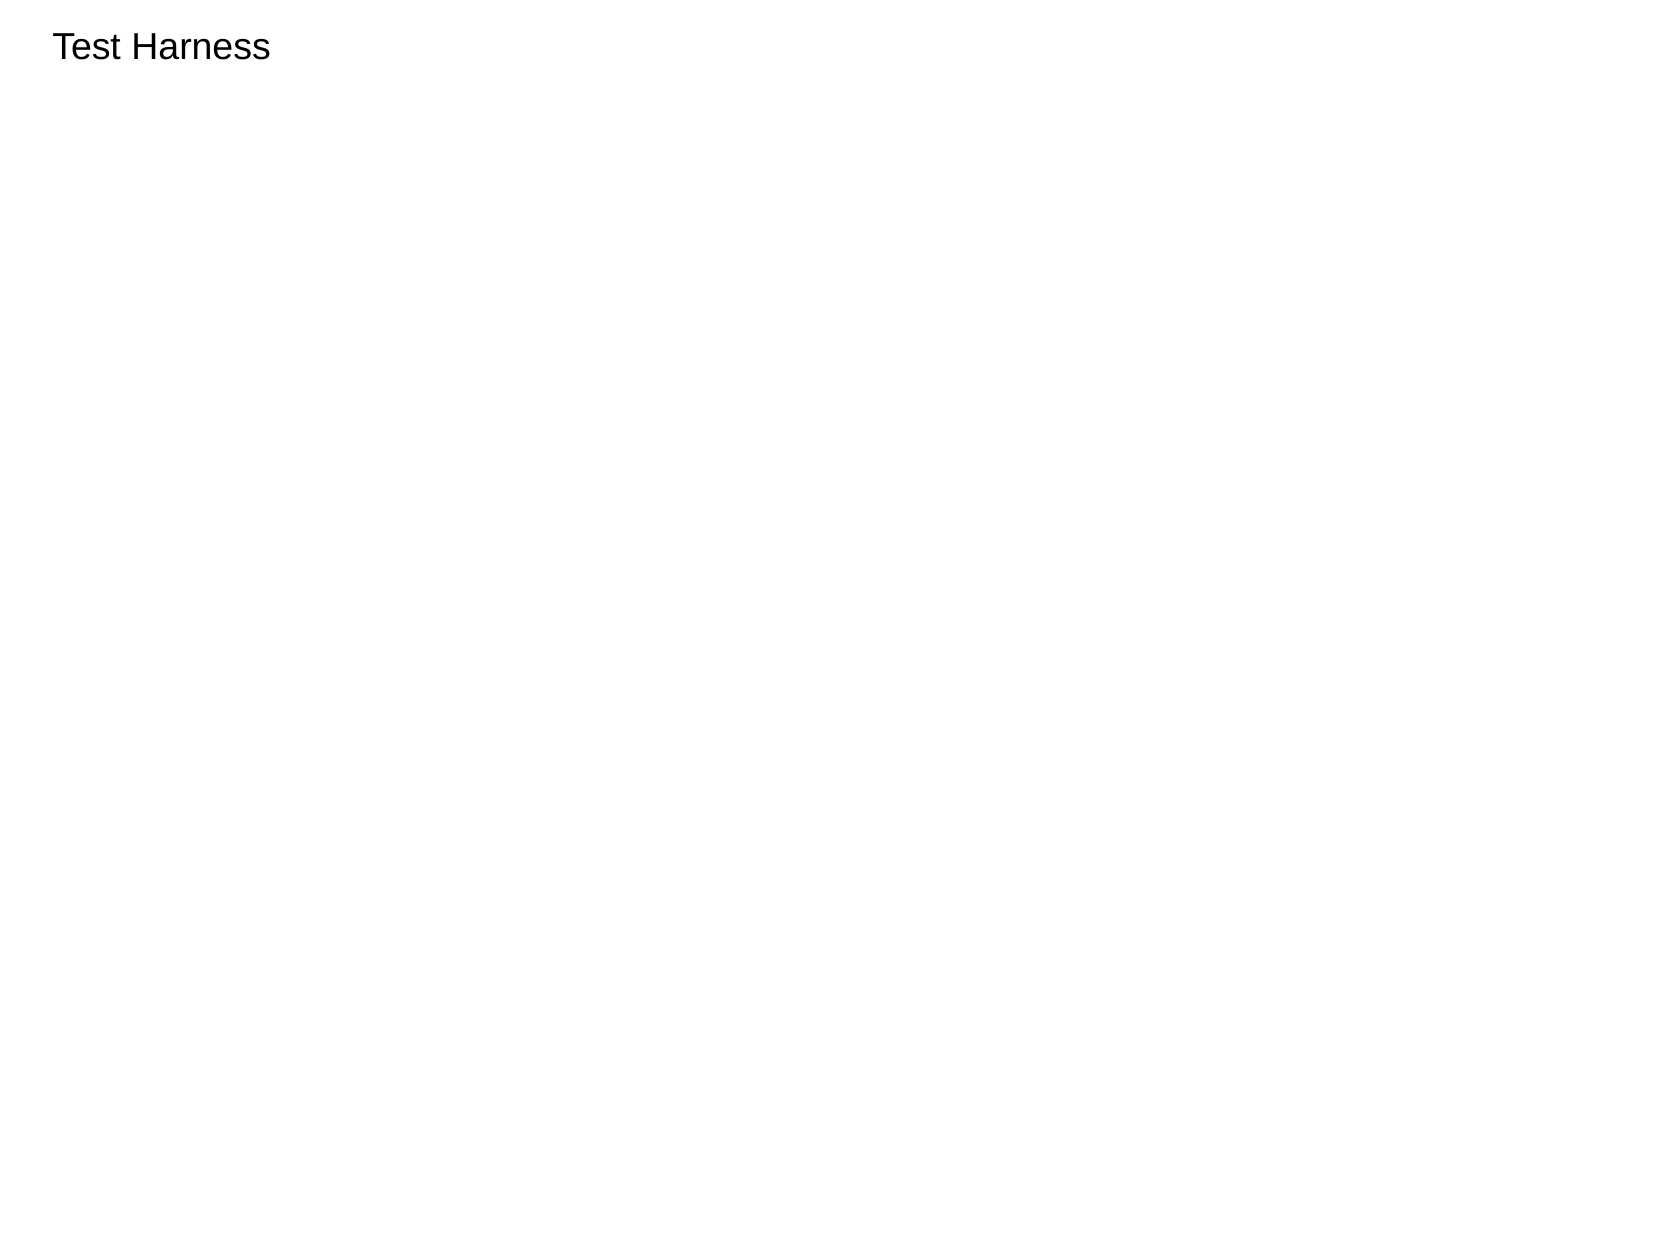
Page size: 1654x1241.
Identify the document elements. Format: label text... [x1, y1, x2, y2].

text_box Test Harness [37, 18, 601, 76]
